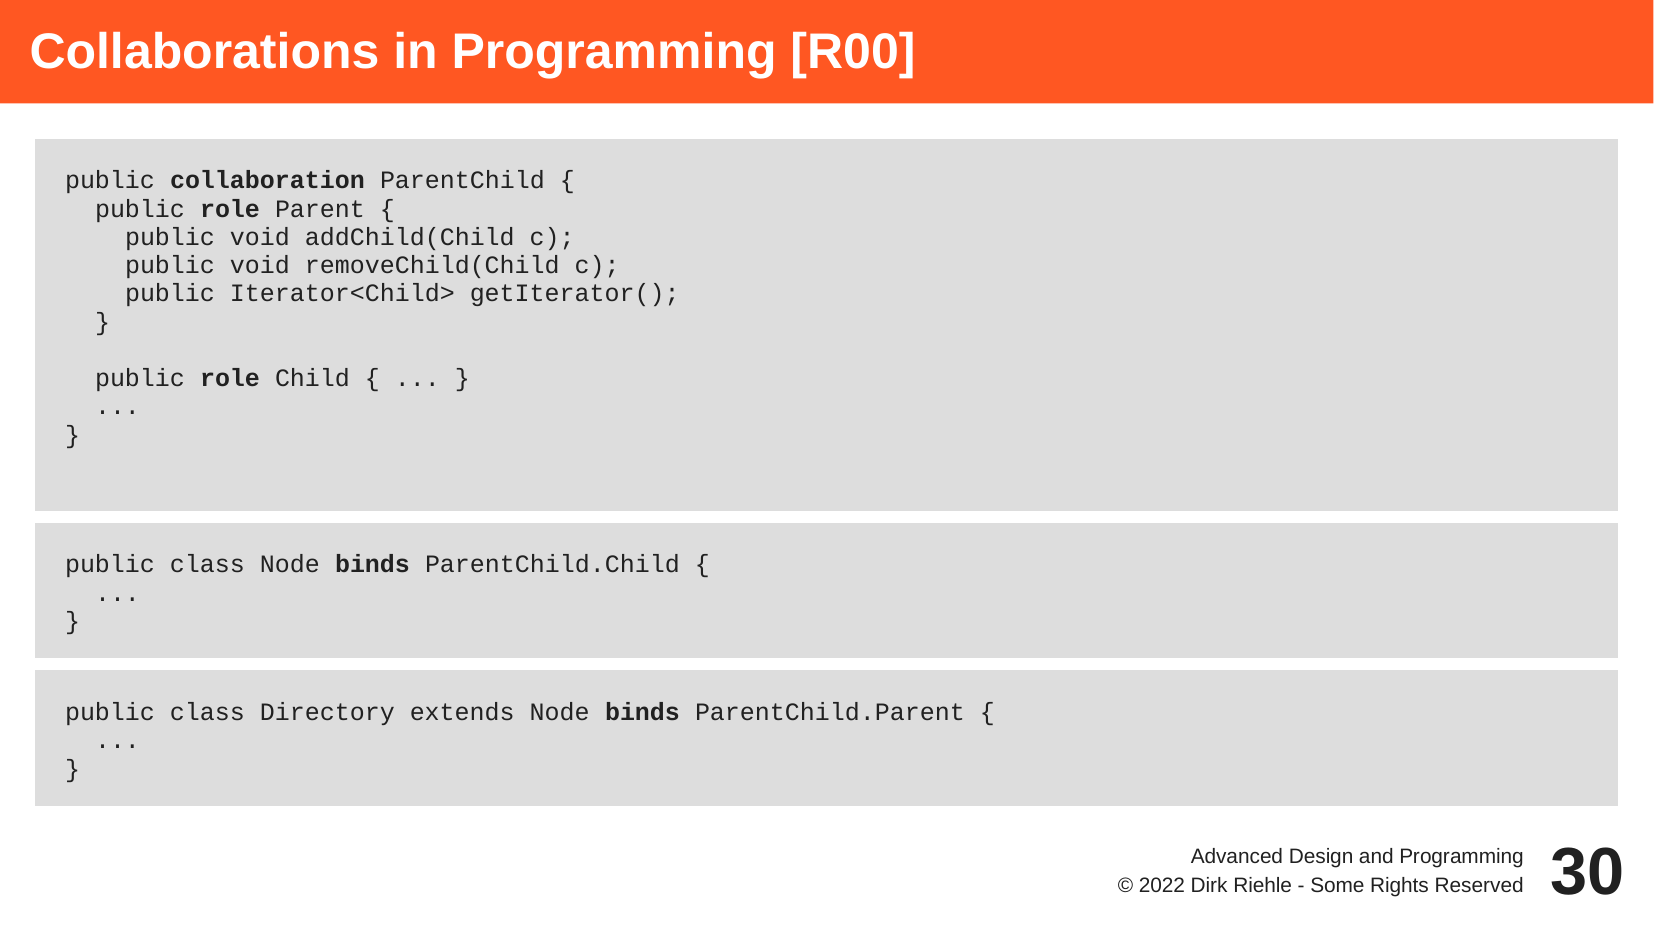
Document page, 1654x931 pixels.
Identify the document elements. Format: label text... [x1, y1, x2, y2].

list public collaboration ParentChild { public role Parent { public void addChild(Child c); public void removeChild(Child c); public Iterator<Child> getIterator(); } public role Child { ... } ... } [29, 132, 1625, 511]
list public class Node binds ParentChild.Child { ... } [29, 516, 1625, 658]
title Collaborations in Programming [R00] [0, 0, 1654, 104]
list public class Directory extends Node binds ParentChild.Parent { ... } [29, 664, 1625, 813]
